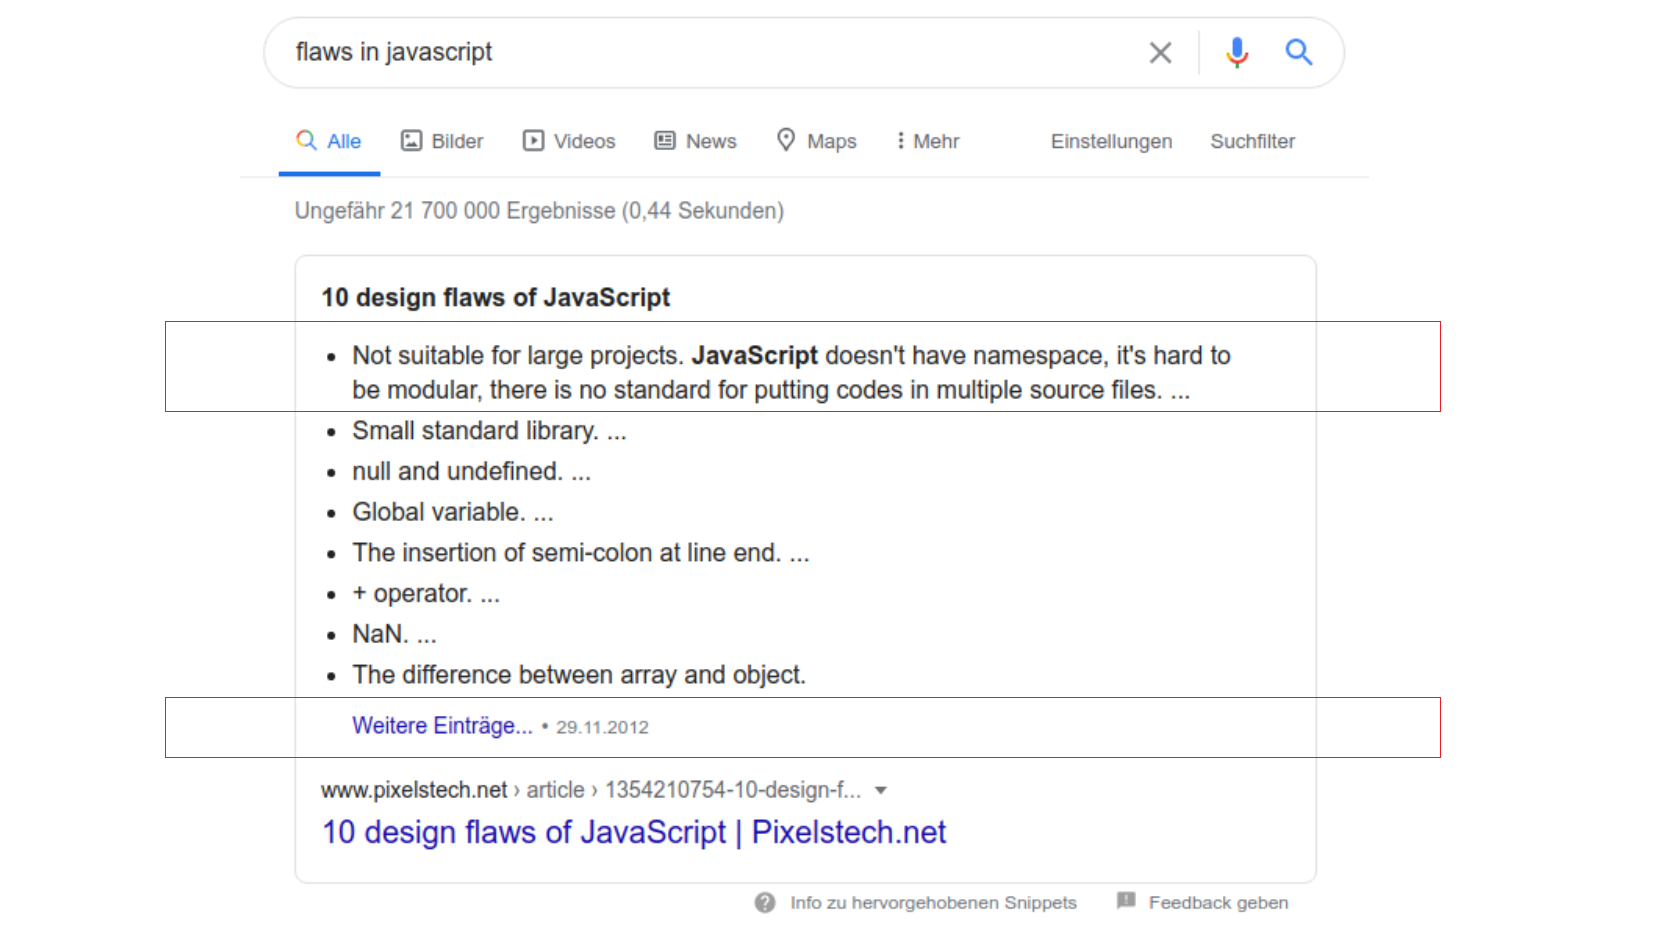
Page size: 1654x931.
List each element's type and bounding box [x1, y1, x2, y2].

picture [240, 6, 1369, 321]
picture [240, 322, 1369, 411]
picture [240, 412, 1369, 697]
picture [240, 698, 1369, 757]
picture [240, 758, 1369, 931]
